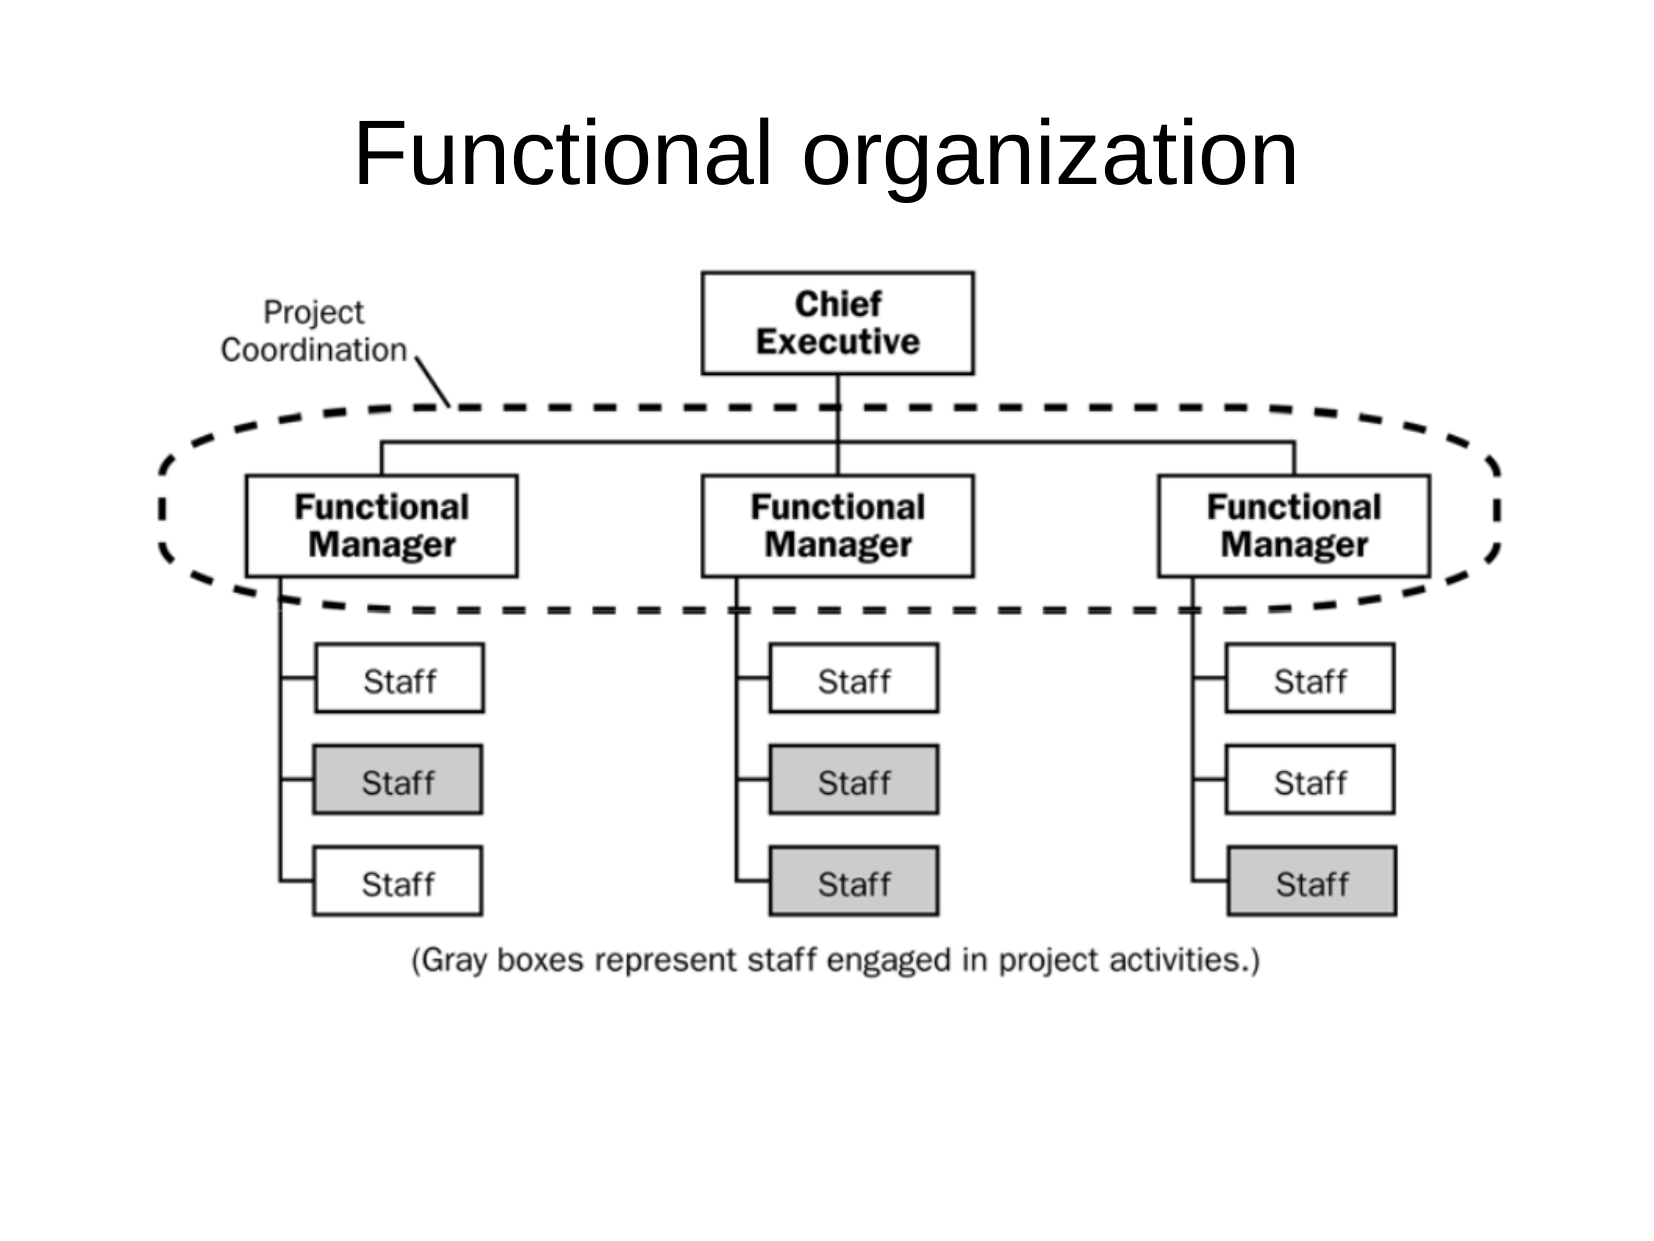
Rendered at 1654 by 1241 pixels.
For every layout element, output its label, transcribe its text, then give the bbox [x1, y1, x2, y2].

title Functional organization [82, 49, 1571, 257]
picture [133, 257, 1534, 998]
